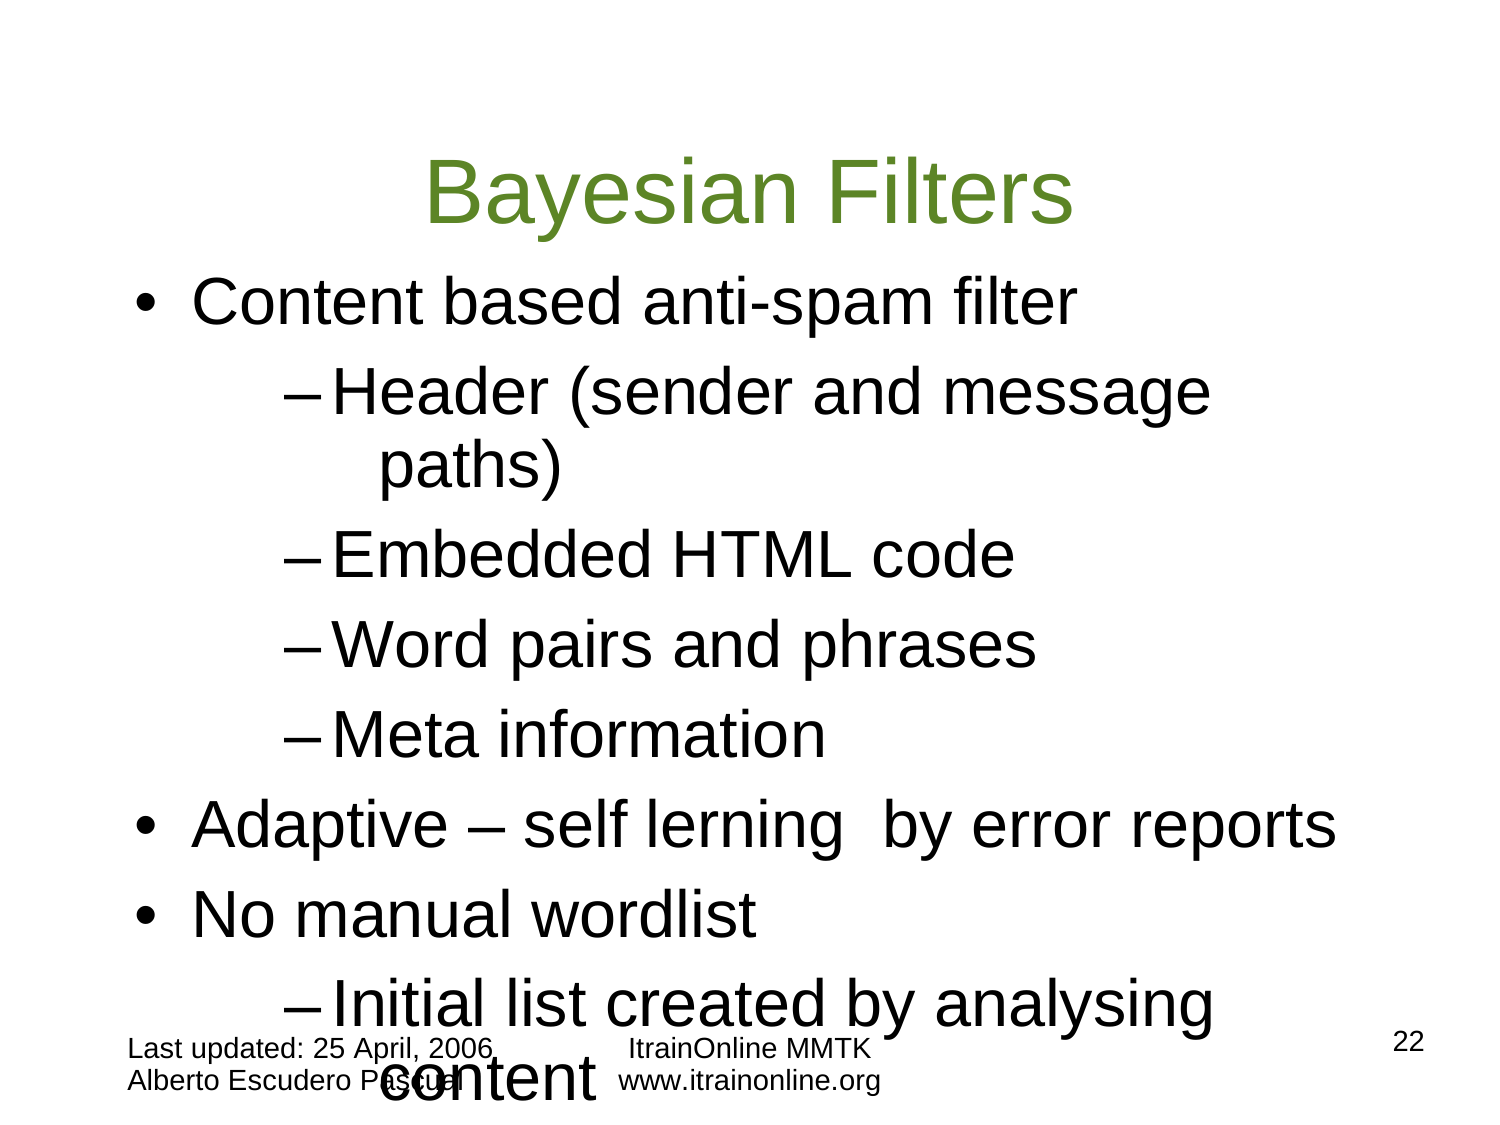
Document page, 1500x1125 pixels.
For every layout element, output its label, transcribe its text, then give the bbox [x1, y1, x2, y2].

text_box Bayesian Filters [112, 100, 1388, 288]
text_box Content based anti-spam filter Header (sender and message paths) Embedded HTML code Word pairs and phrases Meta information Adaptive – self lerning by error reports No manual wordlist Initial list created by analysing content [120, 258, 1396, 1045]
